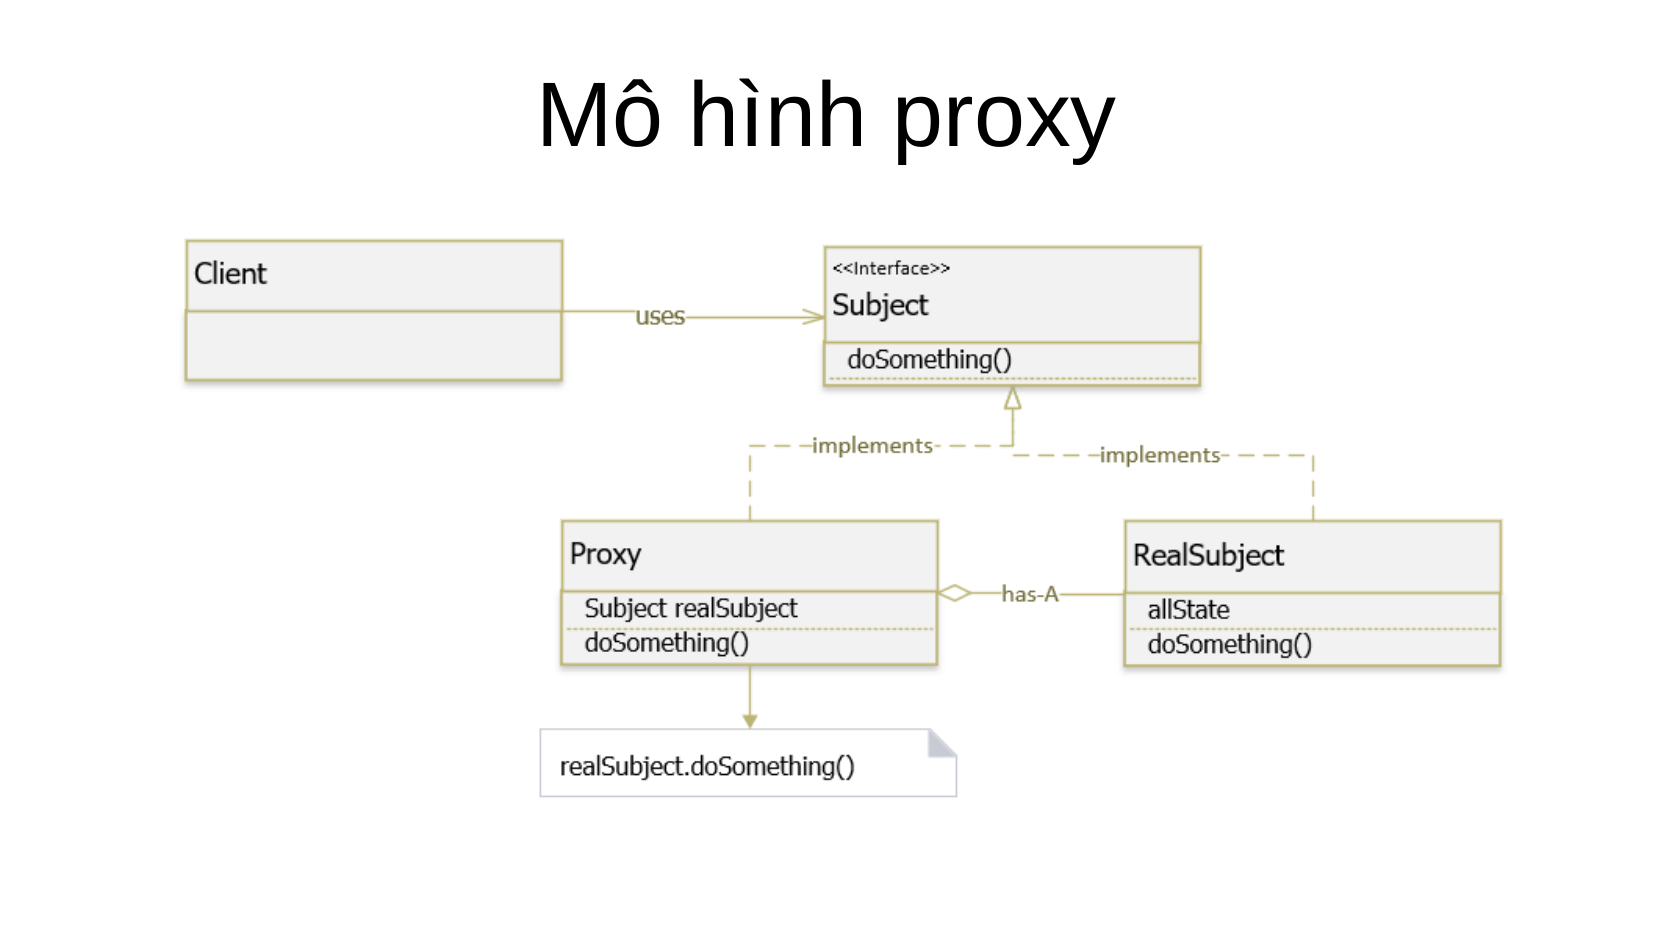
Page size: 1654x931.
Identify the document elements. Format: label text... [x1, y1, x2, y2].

title Mô hình proxy [82, 37, 1571, 193]
picture [166, 220, 1516, 811]
